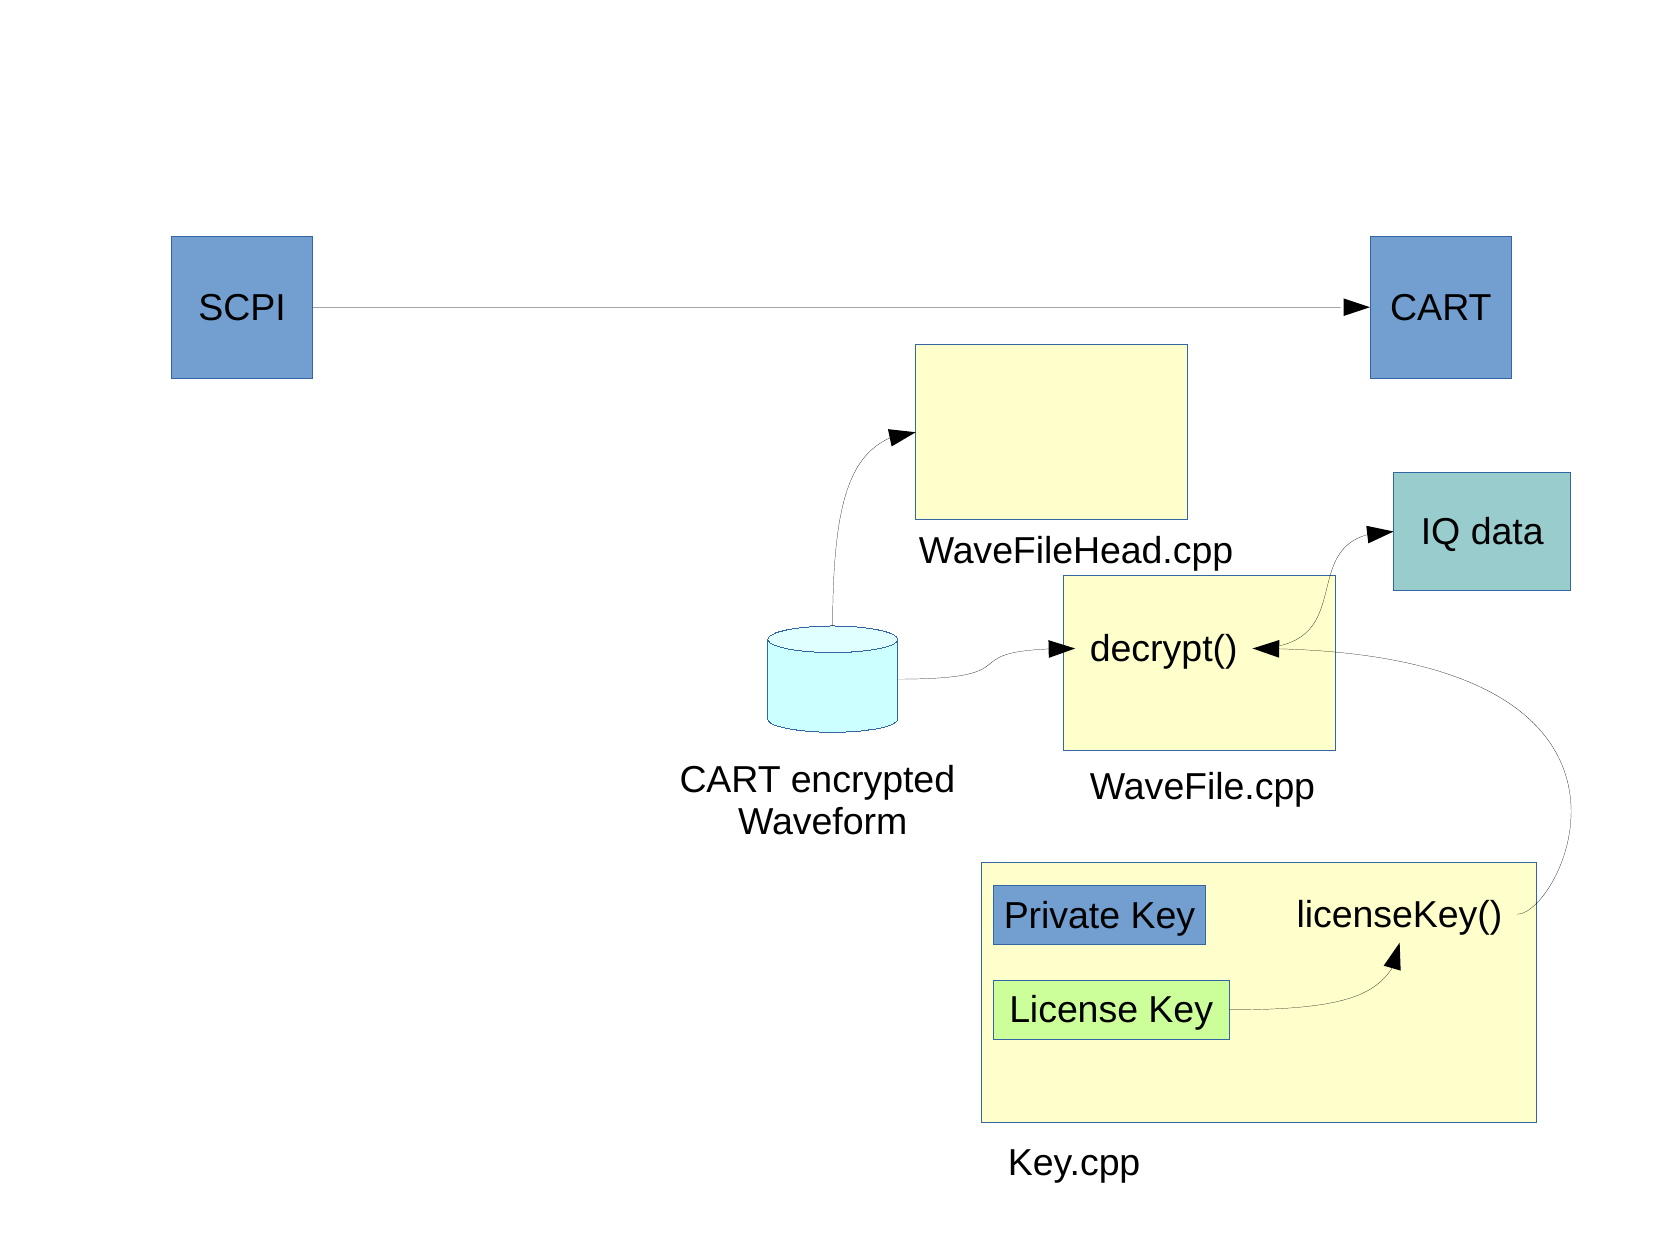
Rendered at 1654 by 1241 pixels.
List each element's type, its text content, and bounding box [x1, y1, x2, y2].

text_box WaveFile.cpp [1075, 758, 1331, 815]
text_box Private Key [993, 885, 1206, 945]
text_box licenseKey() [1281, 885, 1518, 943]
text_box SCPI [171, 236, 313, 379]
text_box [915, 344, 1188, 520]
text_box WaveFileHead.cpp [903, 521, 1249, 579]
text_box [767, 640, 898, 733]
text_box [1063, 575, 1329, 648]
text_box IQ data [1393, 472, 1571, 591]
text_box [1280, 575, 1336, 651]
text_box CART [1370, 236, 1512, 379]
text_box decrypt() [1075, 620, 1253, 677]
text_box [1063, 649, 1336, 751]
text_box Key.cpp [993, 1133, 1156, 1191]
text_box CART encrypted Waveform [664, 751, 981, 851]
text_box License Key [993, 980, 1230, 1040]
text_box [981, 862, 1537, 1123]
